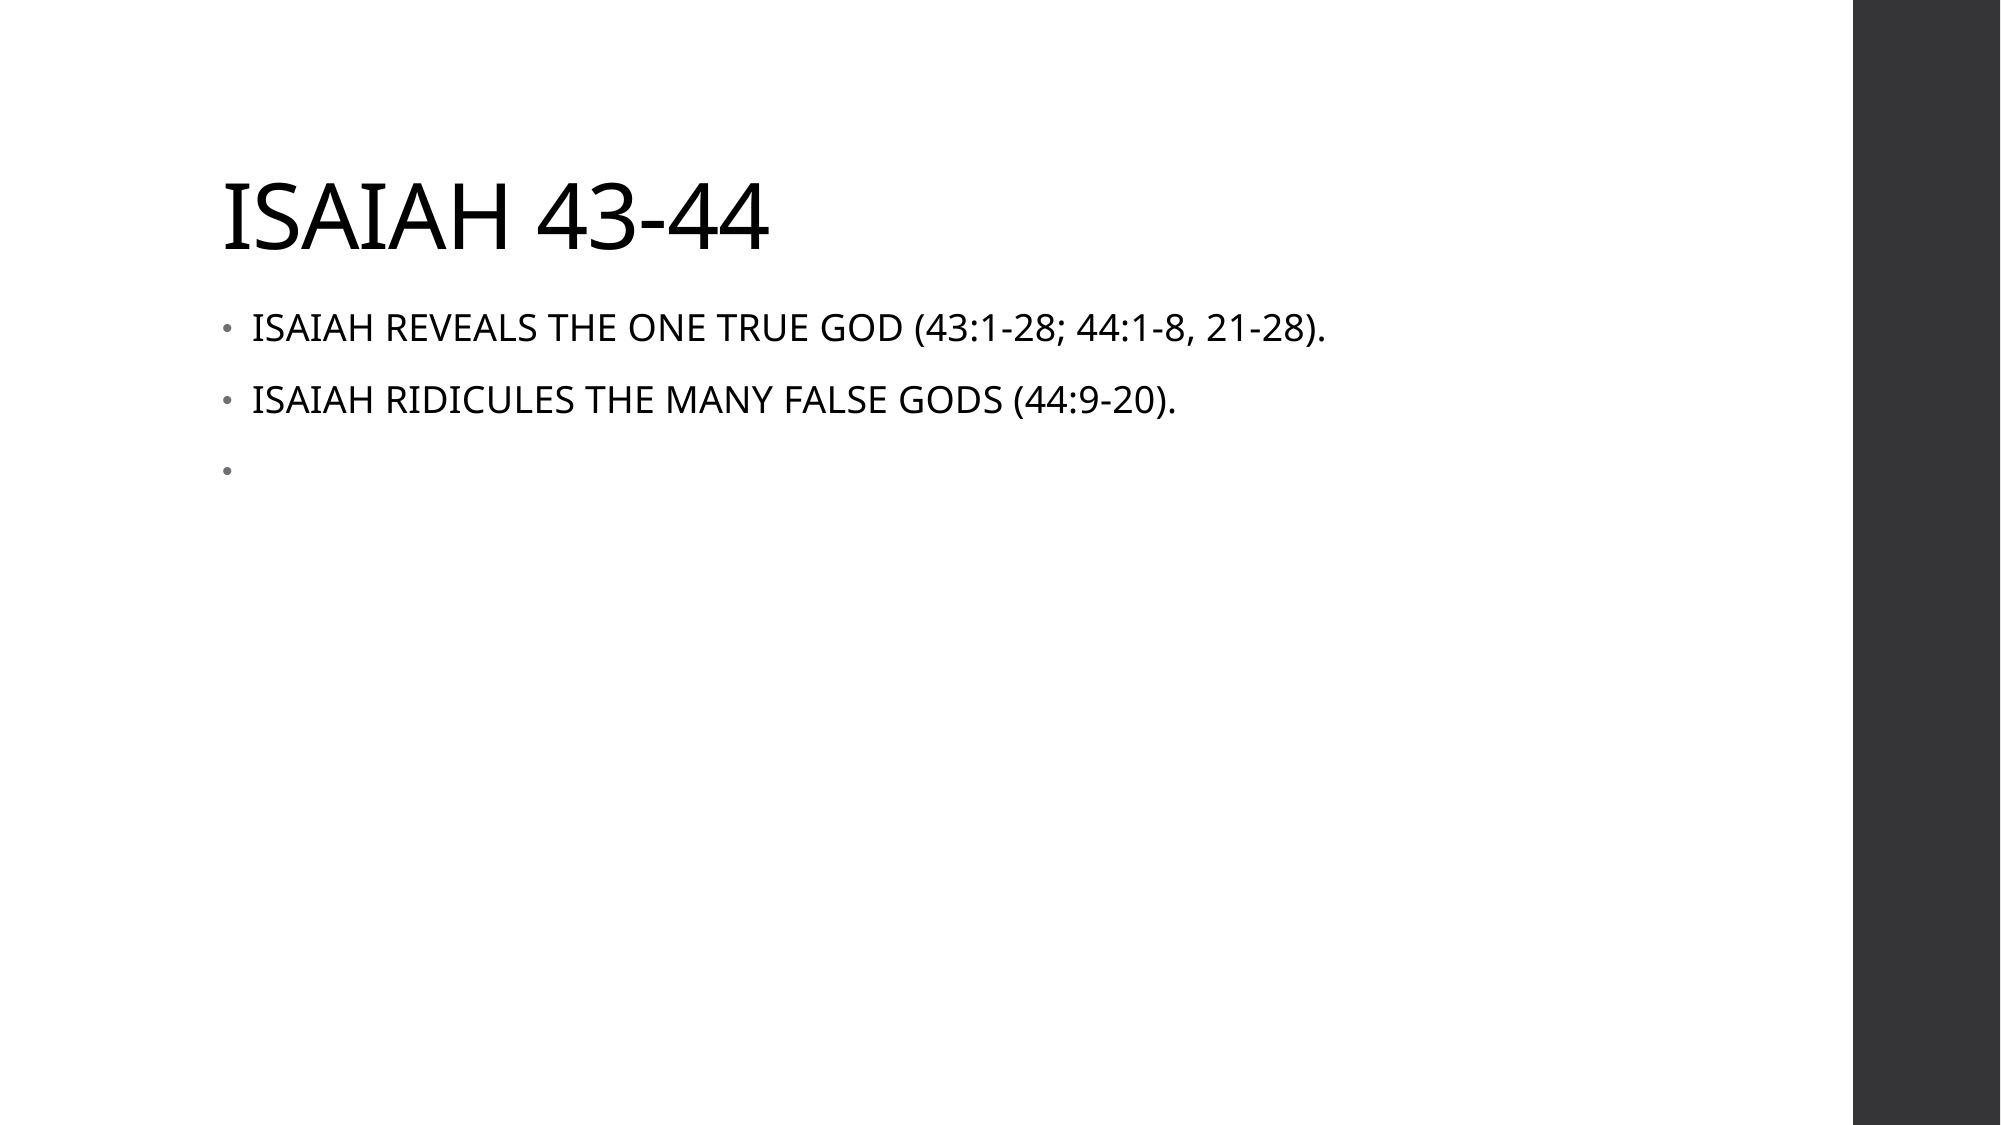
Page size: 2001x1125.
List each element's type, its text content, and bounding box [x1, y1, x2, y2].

title ISAIAH 43-44 [206, 60, 1797, 278]
list ISAIAH REVEALS THE ONE TRUE GOD (43:1-28; 44:1-8, 21-28). ISAIAH RIDICULES THE MANY FALSE GODS (44:9-20). [206, 299, 1617, 1014]
